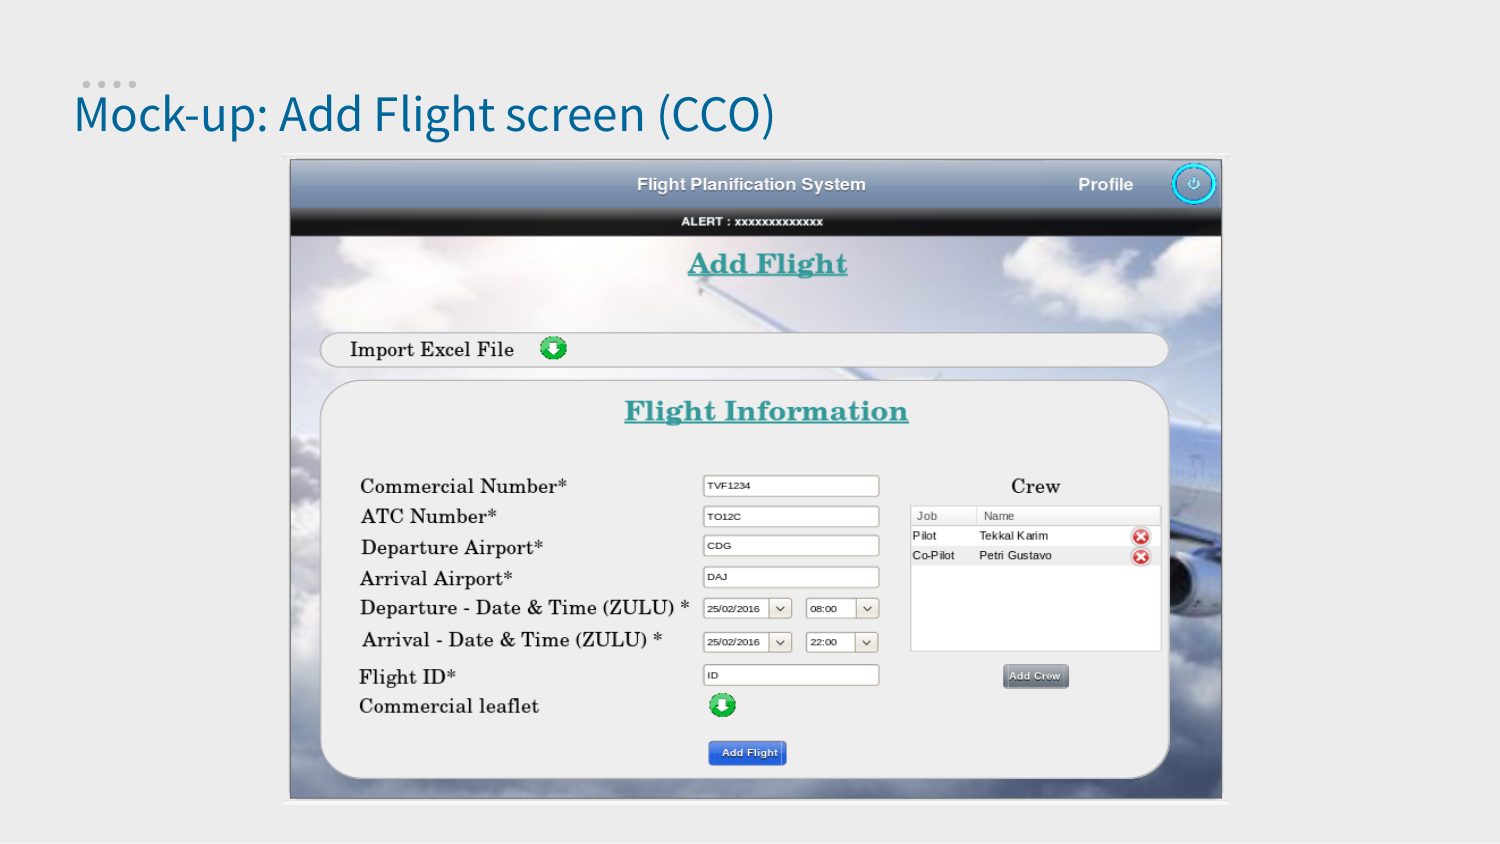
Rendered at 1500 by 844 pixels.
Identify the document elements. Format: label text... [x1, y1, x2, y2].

title Mock-up: Add Flight screen (CCO) [73, 41, 1424, 183]
picture [283, 153, 1229, 805]
